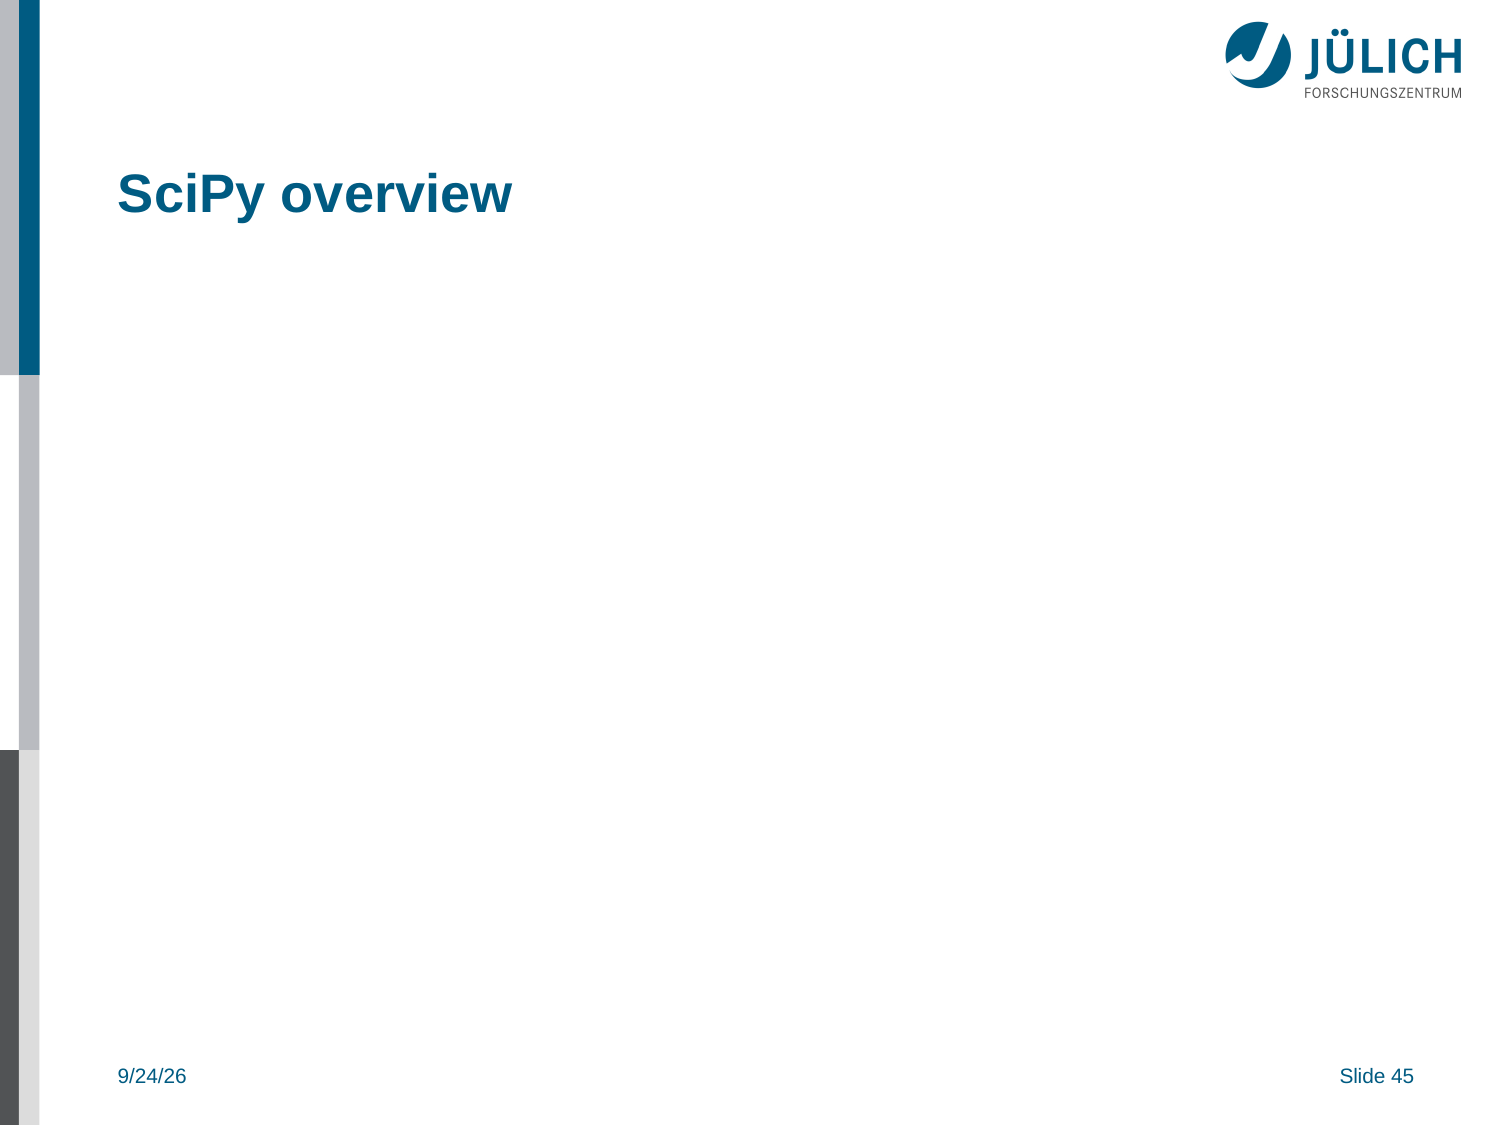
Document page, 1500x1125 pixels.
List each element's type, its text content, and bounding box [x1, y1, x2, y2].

picture [1224, 20, 1461, 98]
title SciPy overview [117, 99, 1393, 288]
